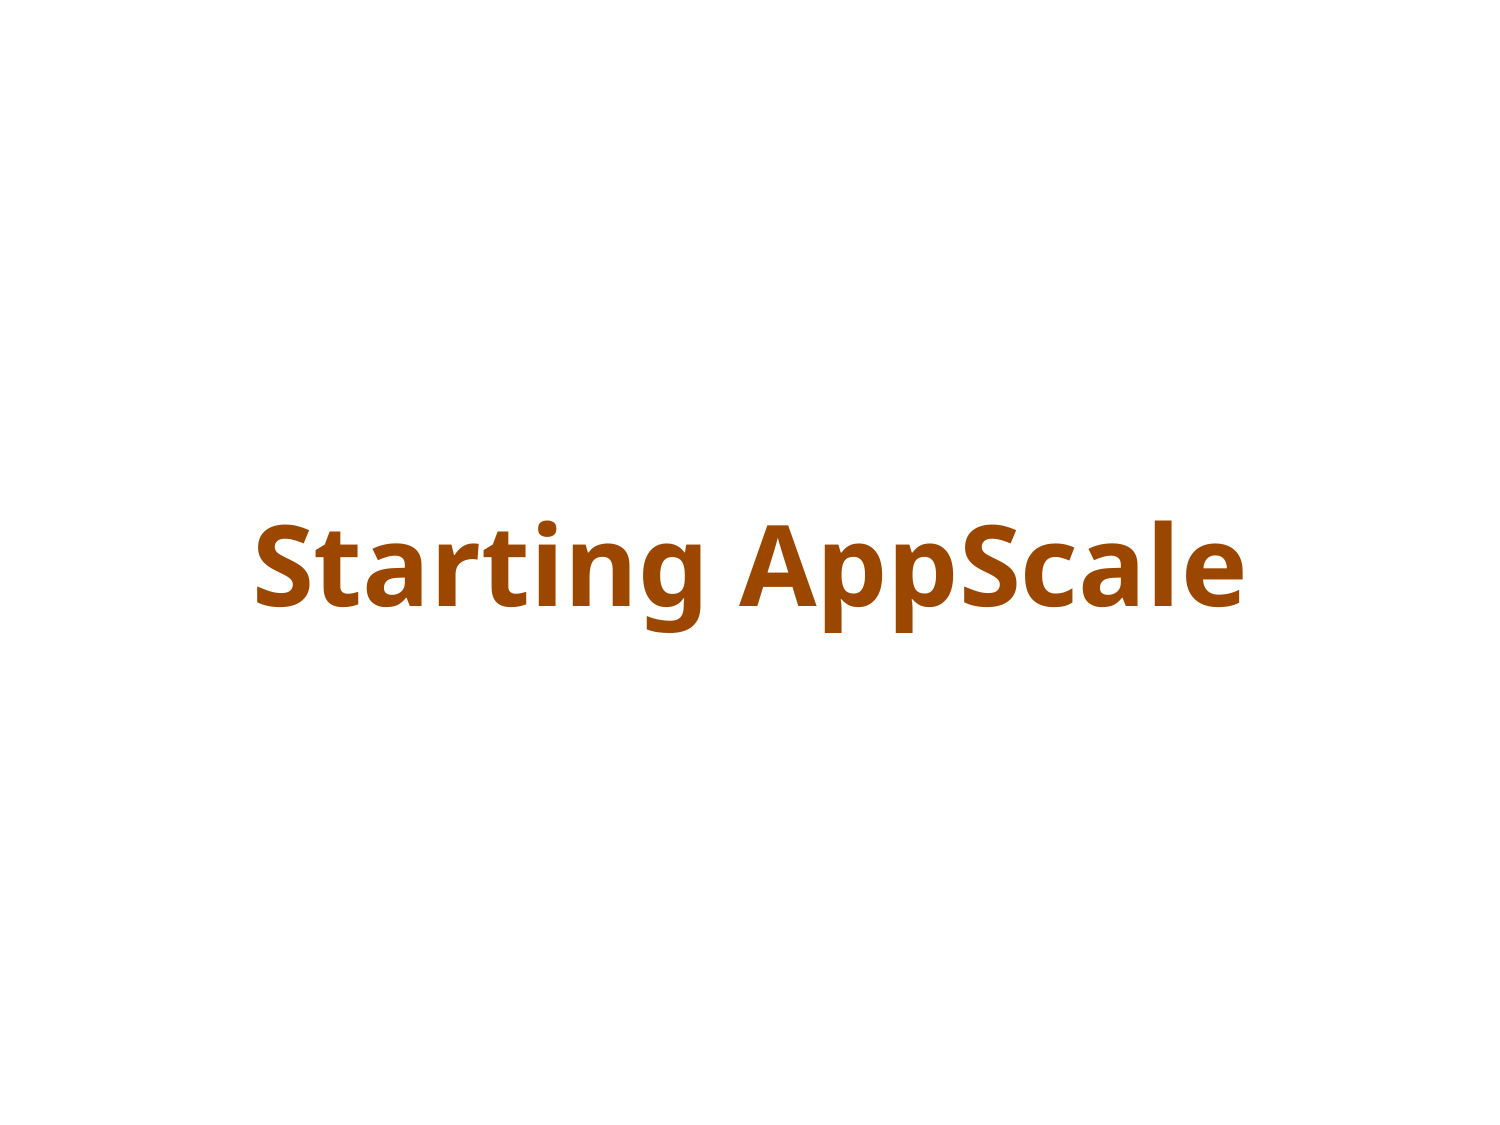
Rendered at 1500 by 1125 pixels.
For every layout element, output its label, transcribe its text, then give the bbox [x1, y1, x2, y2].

text_box Starting AppScale [236, 486, 1264, 637]
